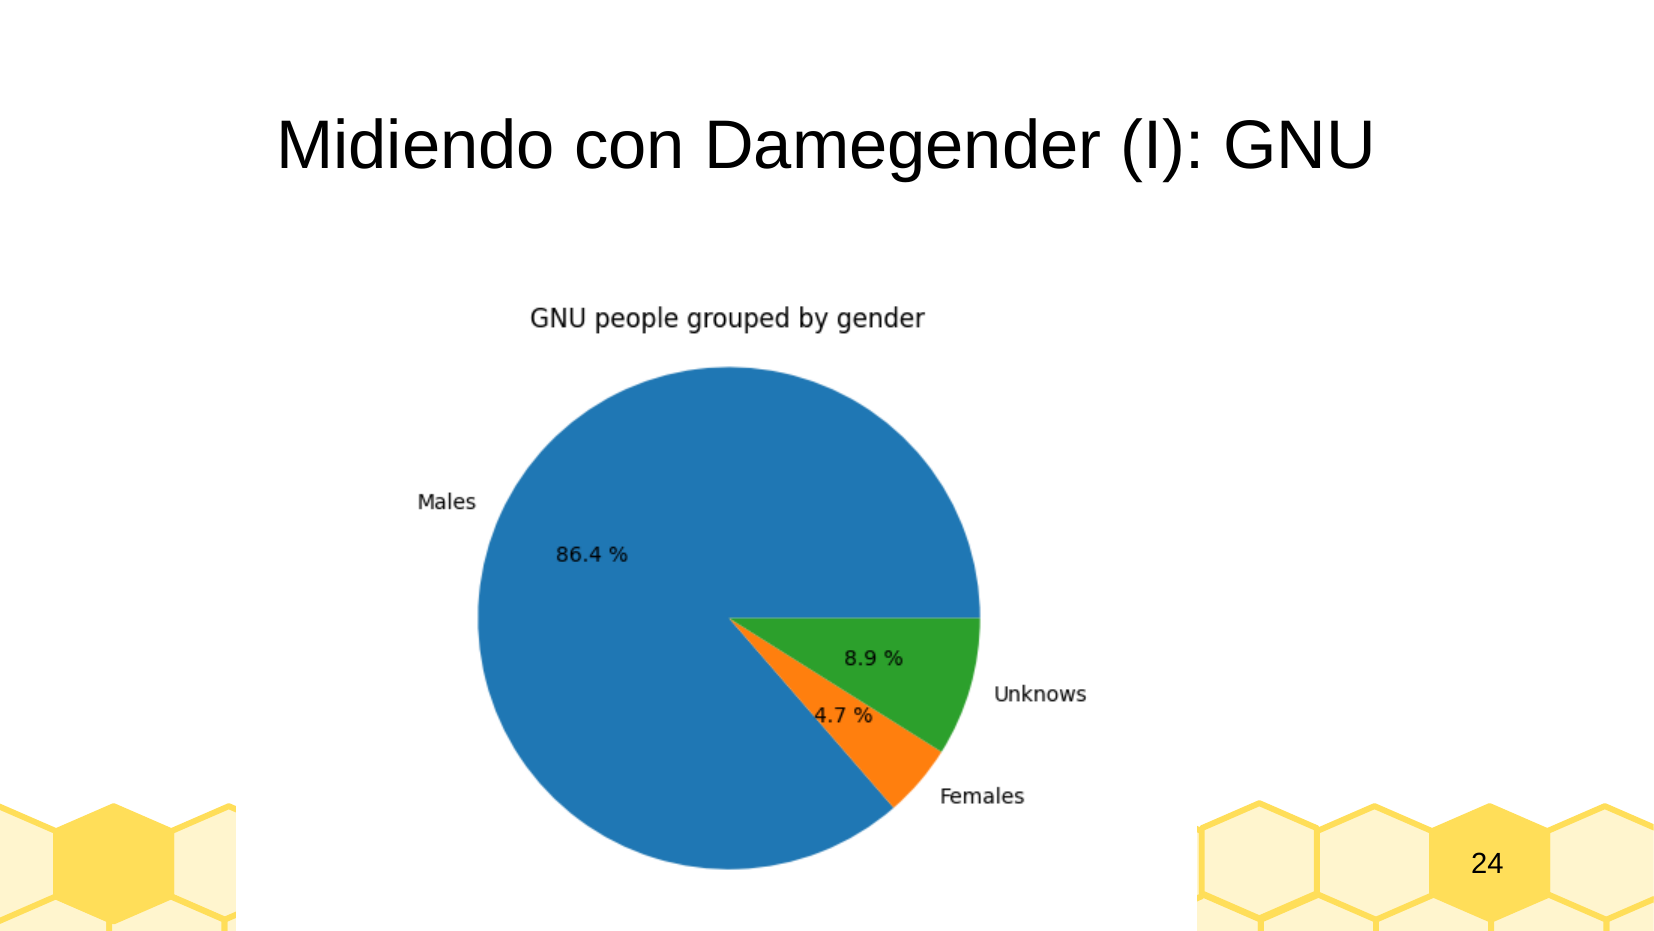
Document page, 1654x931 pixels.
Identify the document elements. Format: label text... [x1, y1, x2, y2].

title Midiendo con Damegender (I): GNU [88, 70, 1565, 219]
picture [236, 254, 1197, 931]
